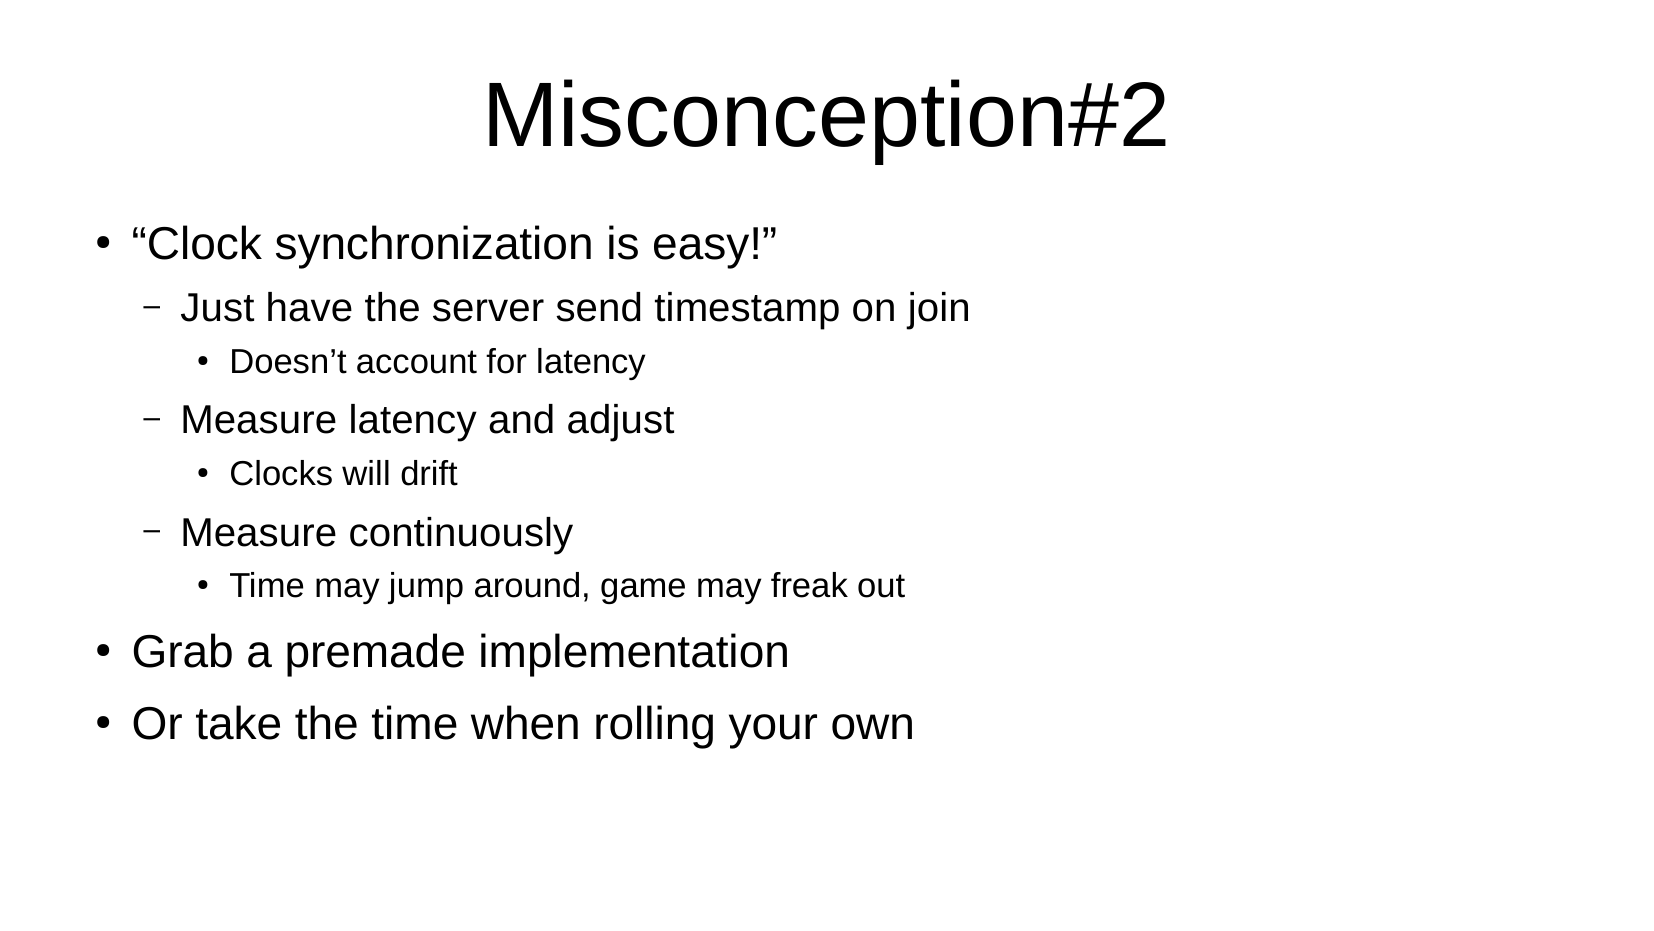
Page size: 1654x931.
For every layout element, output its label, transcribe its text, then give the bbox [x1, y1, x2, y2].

list “Clock synchronization is easy!” Just have the server send timestamp on join Doesn’t account for latency Measure latency and adjust Clocks will drift Measure continuously Time may jump around, game may freak out Grab a premade implementation Or take the time when rolling your own [82, 217, 1571, 758]
title Misconception#2 [82, 37, 1571, 193]
